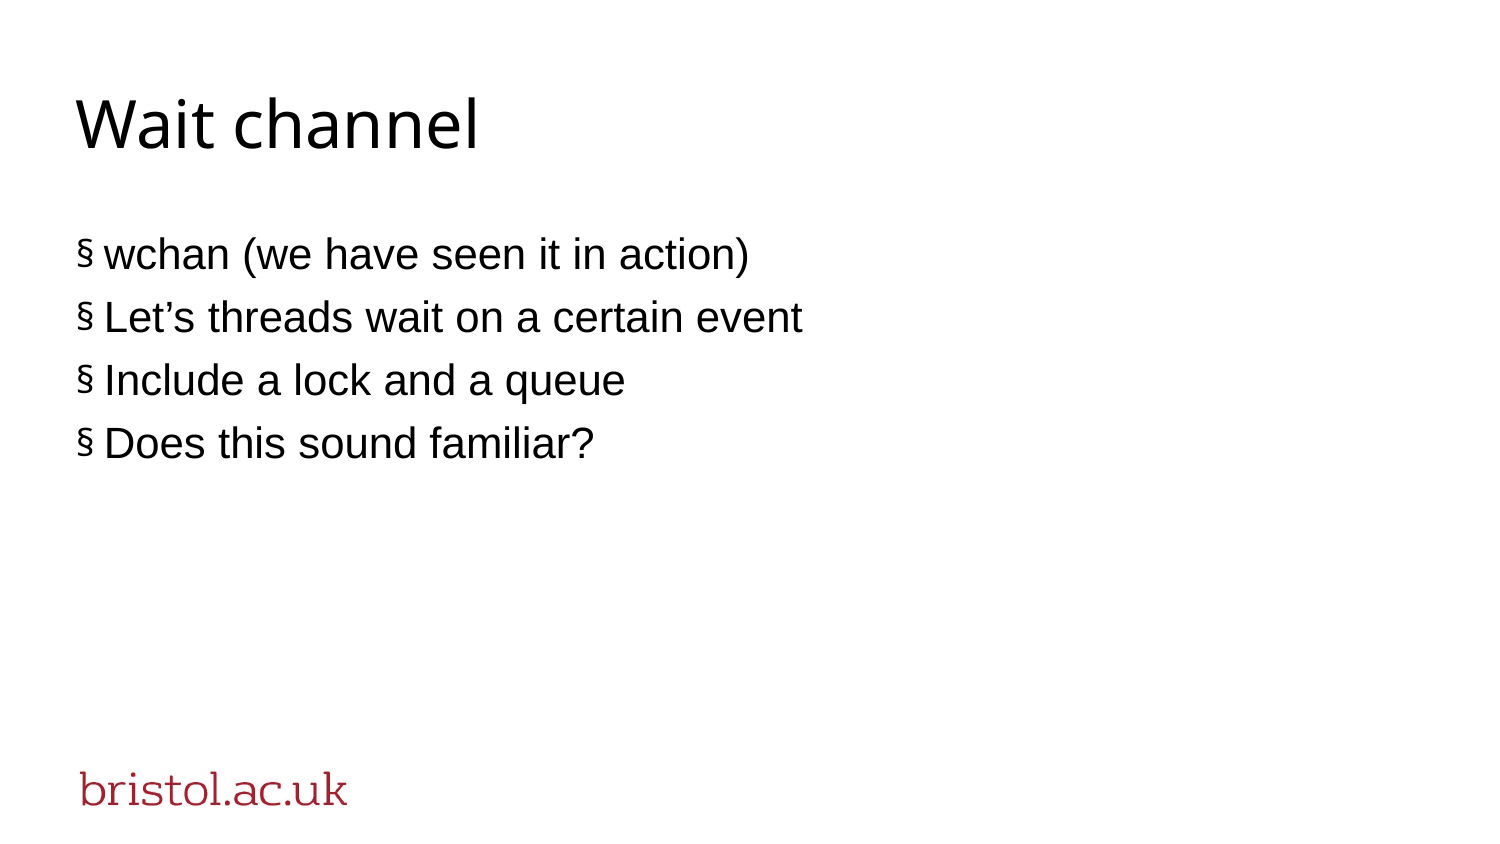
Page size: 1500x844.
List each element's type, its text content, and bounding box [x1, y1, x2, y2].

list wchan (we have seen it in action) Let’s threads wait on a certain event Include a lock and a queue Does this sound familiar? [60, 224, 1440, 699]
title Wait channel [60, 44, 1440, 209]
